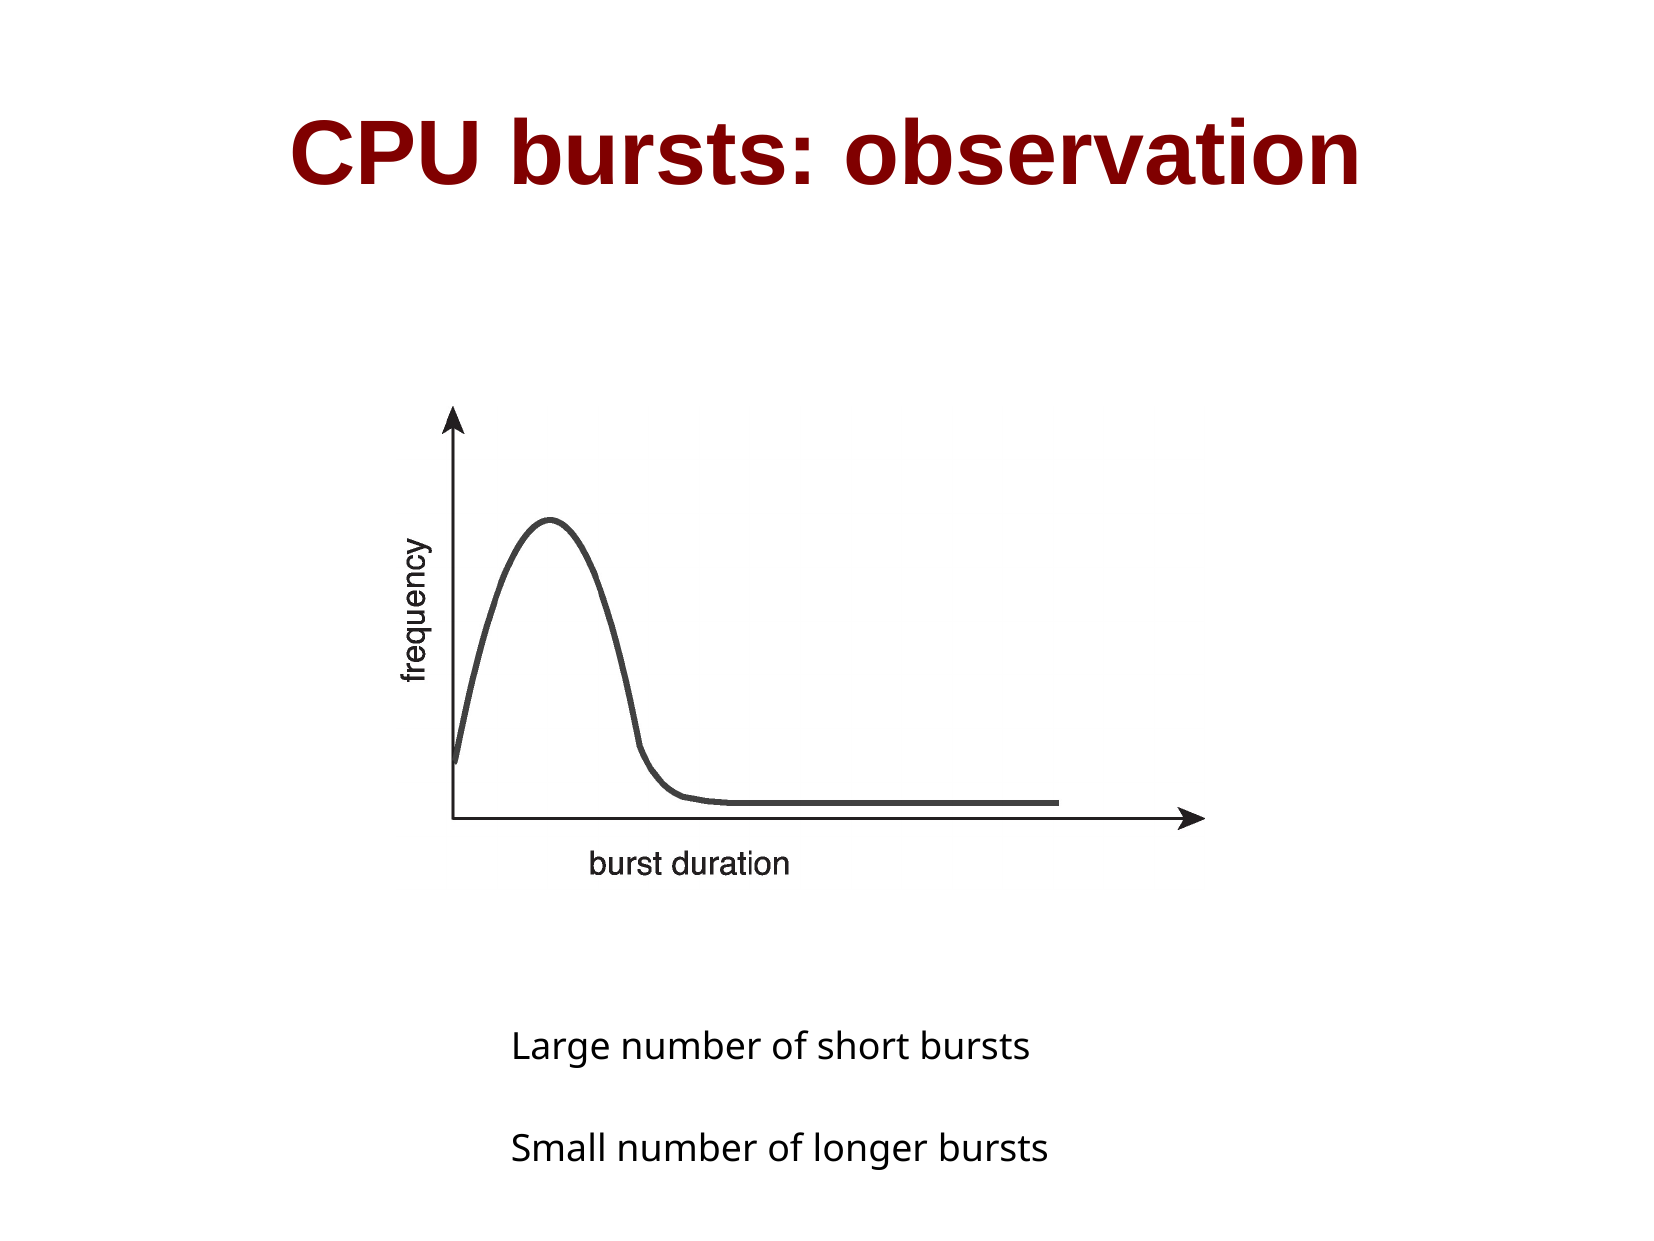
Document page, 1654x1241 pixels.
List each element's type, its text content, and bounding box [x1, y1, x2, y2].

text_box Large number of short bursts Small number of longer bursts [496, 1012, 1097, 1209]
picture [396, 406, 1205, 890]
title CPU bursts: observation [82, 49, 1571, 257]
